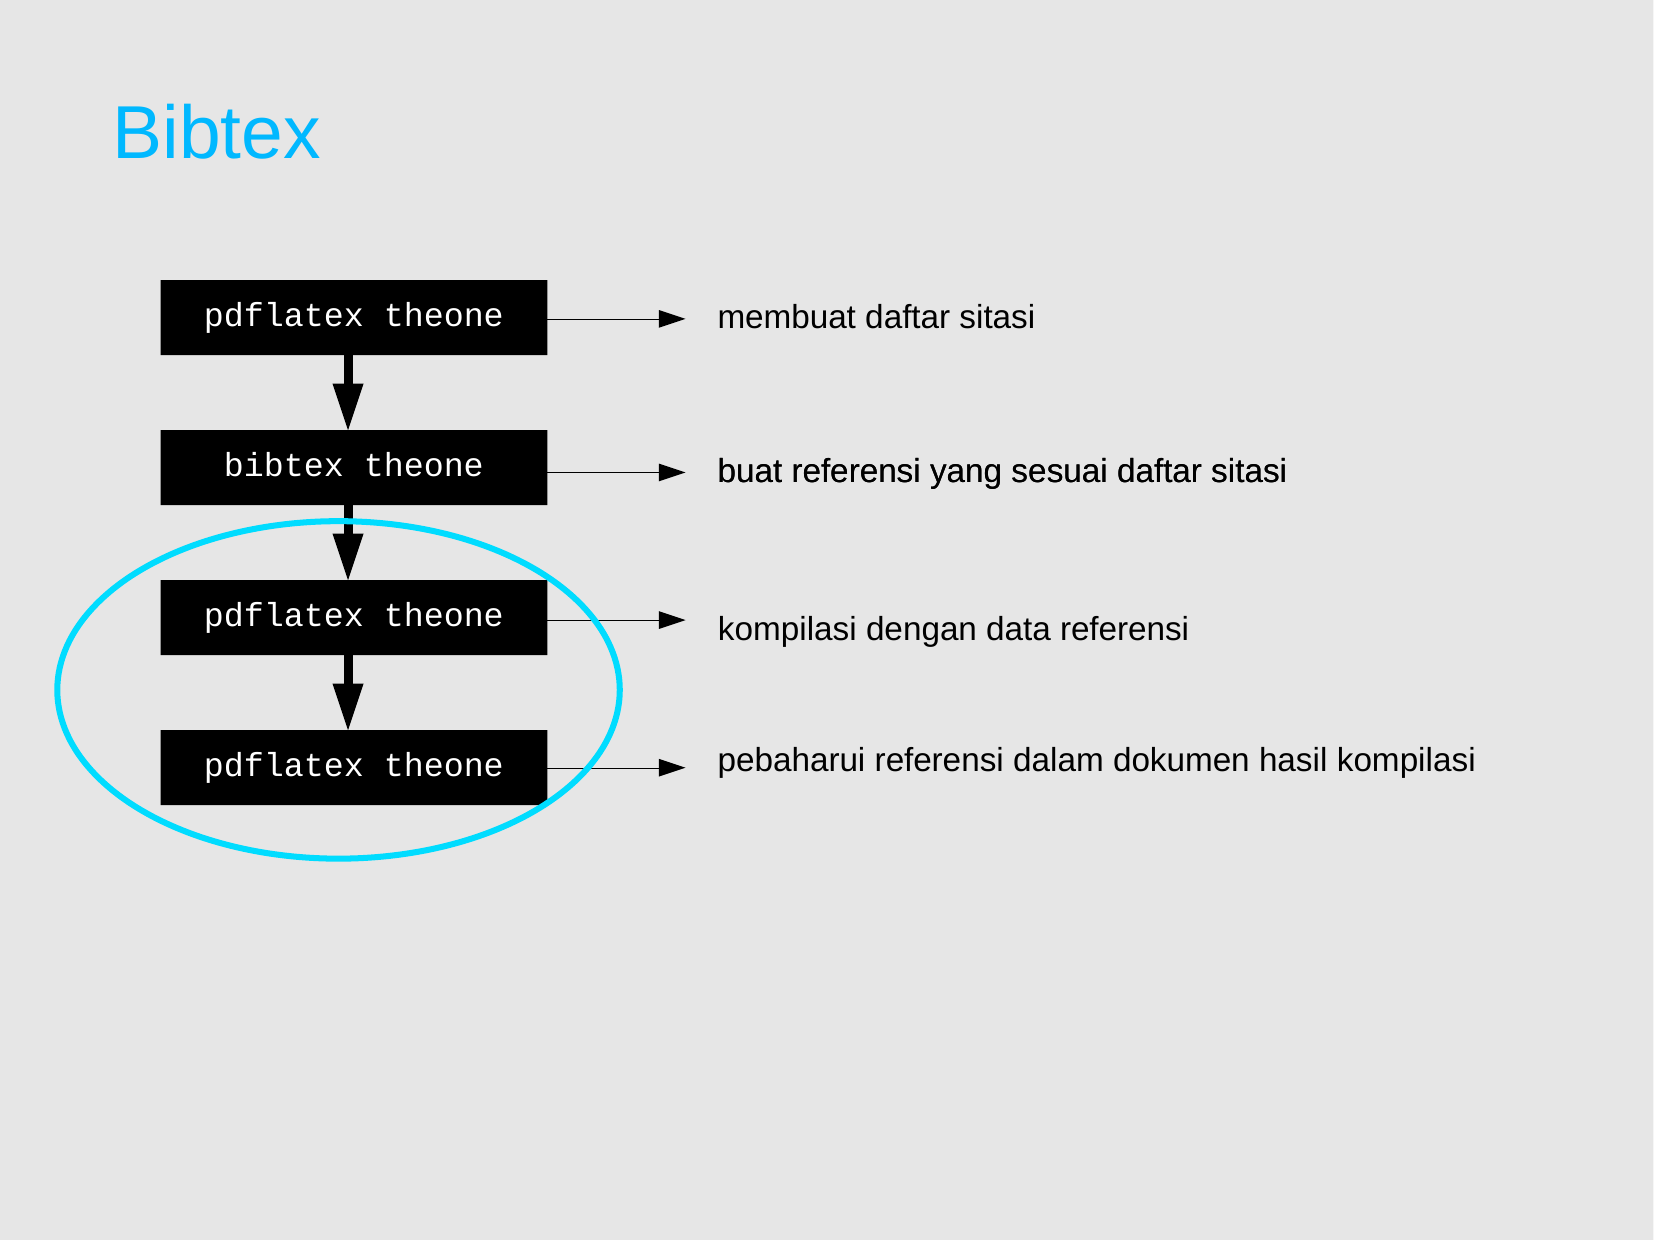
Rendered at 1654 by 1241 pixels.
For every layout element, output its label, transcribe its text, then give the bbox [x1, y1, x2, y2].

title Bibtex [112, 86, 1571, 180]
text_box membuat daftar sitasi [702, 291, 1051, 344]
text_box pdflatex theone [160, 730, 548, 806]
text_box pdflatex theone [160, 280, 548, 356]
text_box buat referensi yang sesuai daftar sitasi [702, 444, 1303, 497]
text_box pdflatex theone [160, 580, 548, 656]
text_box kompilasi dengan data referensi [703, 603, 1206, 656]
text_box bibtex theone [160, 430, 548, 506]
text_box pebaharui referensi dalam dokumen hasil kompilasi [702, 734, 1493, 787]
